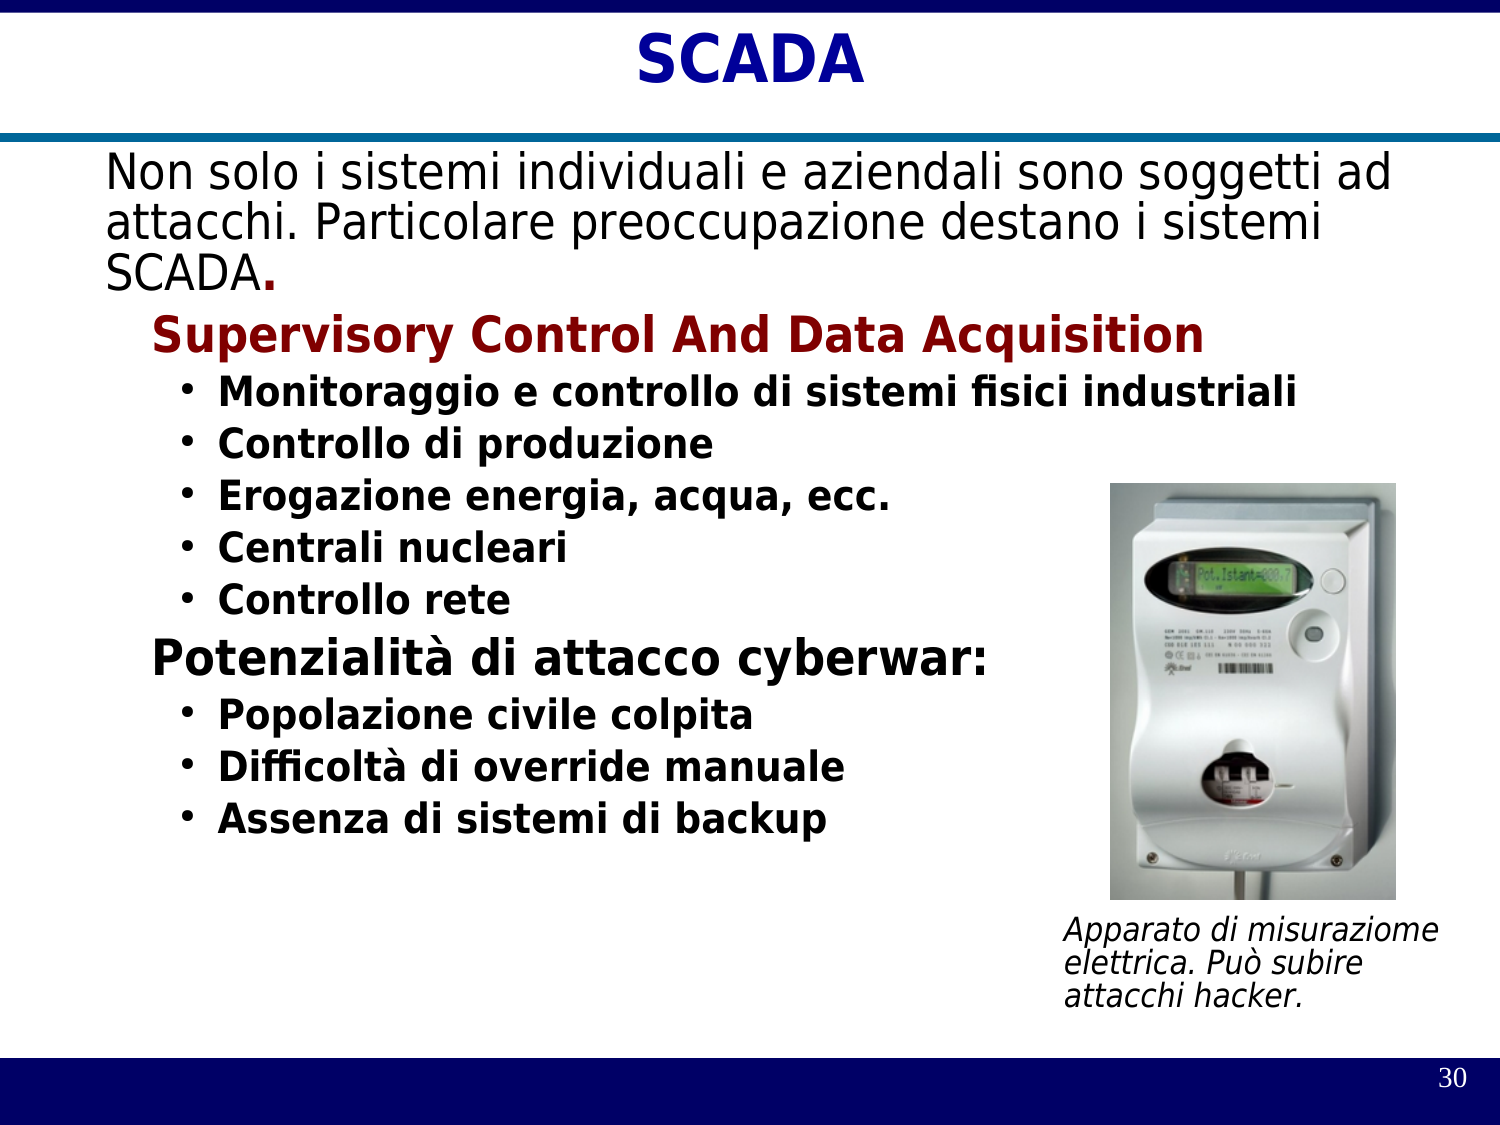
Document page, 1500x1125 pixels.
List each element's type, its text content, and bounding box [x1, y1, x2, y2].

picture [1110, 483, 1396, 901]
list Non solo i sistemi individuali e aziendali sono soggetti ad attacchi. Particolare preoccupazione destano i sistemi SCADA. Supervisory Control And Data Acquisition Monitoraggio e controllo di sistemi fisici industriali Controllo di produzione Erogazione energia, acqua, ecc. Centrali nucleari Controllo rete Potenzialità di attacco cyberwar: Popolazione civile colpita Difficoltà di override manuale Assenza di sistemi di backup [30, 150, 1441, 991]
text_box Apparato di misuraziome elettrica. Può subire attacchi hacker. [1063, 915, 1441, 1020]
title SCADA [62, 0, 1438, 126]
